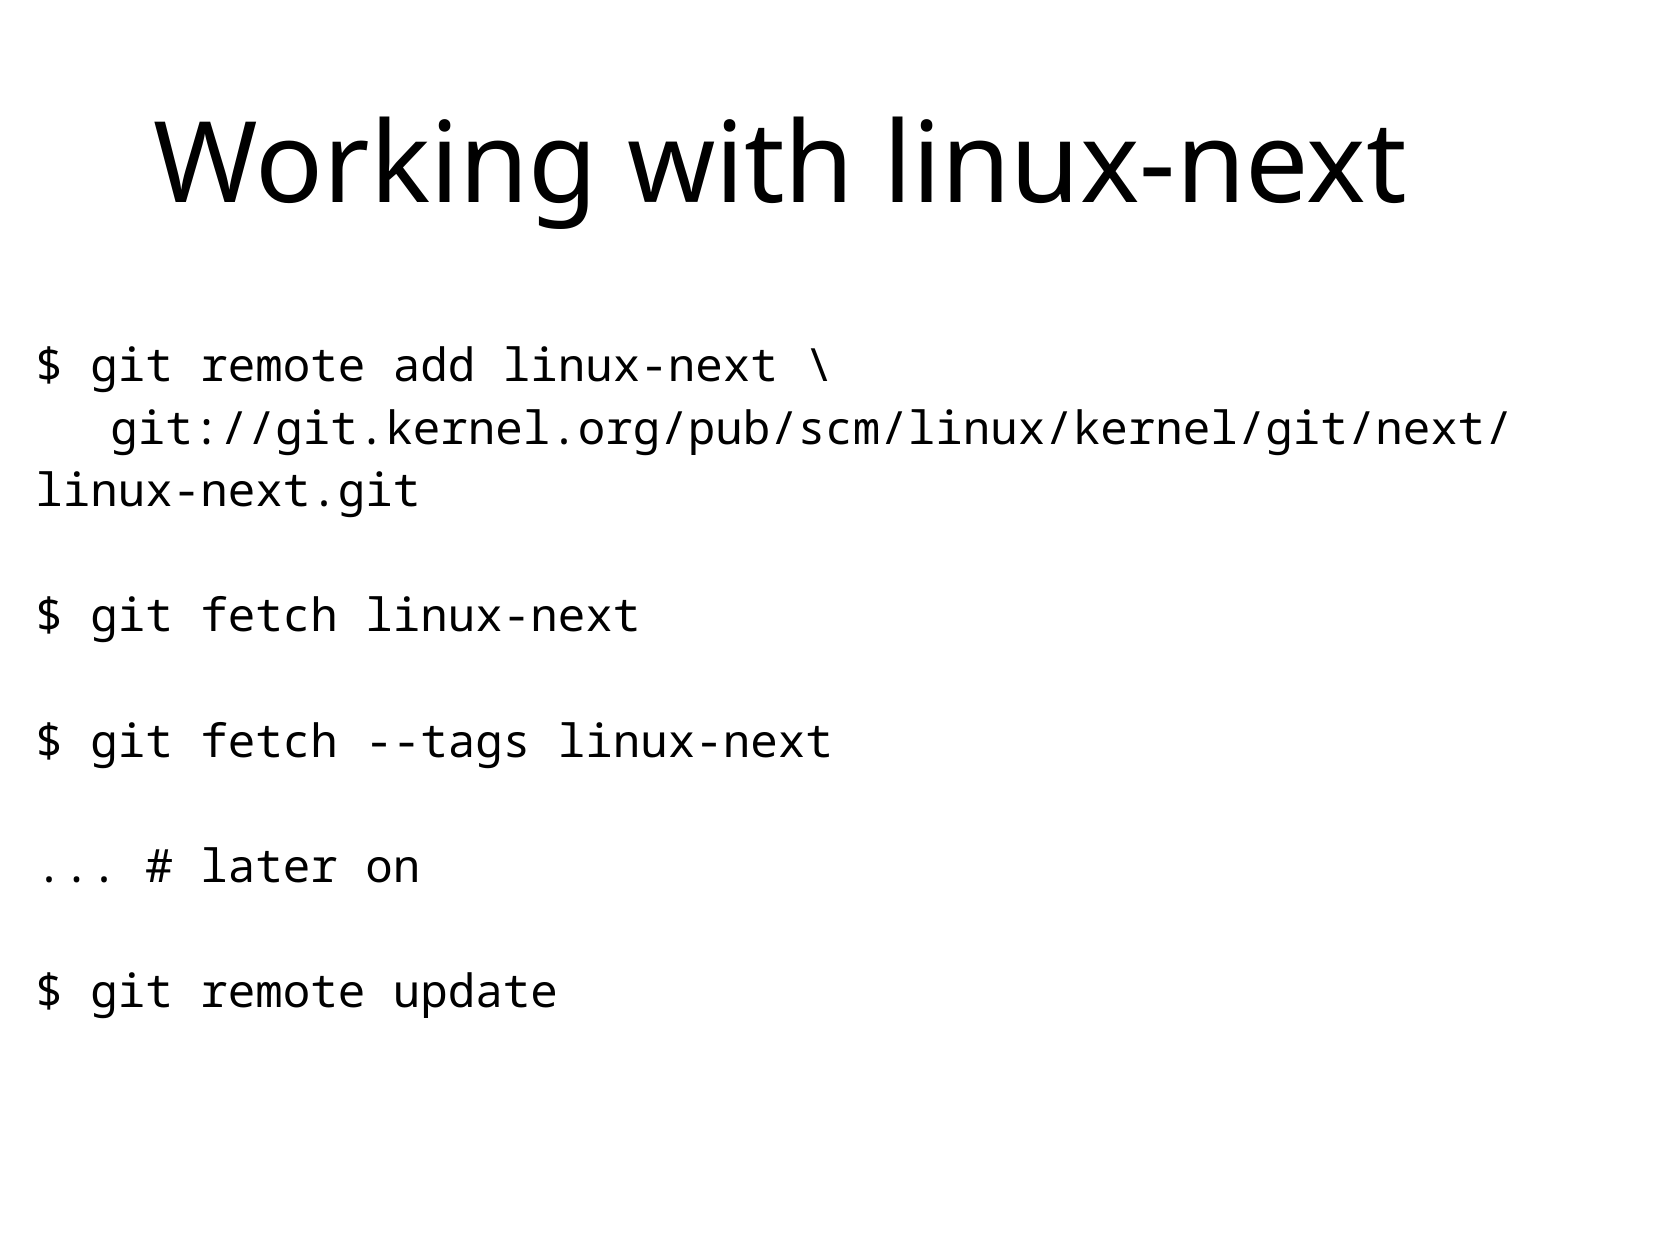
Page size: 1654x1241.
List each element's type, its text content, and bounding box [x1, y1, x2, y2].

text_box $ git remote add linux-next \ git://git.kernel.org/pub/scm/linux/kernel/git/next/linux-next.git $ git fetch linux-next $ git fetch --tags linux-next ... # later on $ git remote update [20, 325, 1634, 980]
text_box [389, 424, 455, 501]
text_box Working with linux-next [138, 75, 1516, 225]
